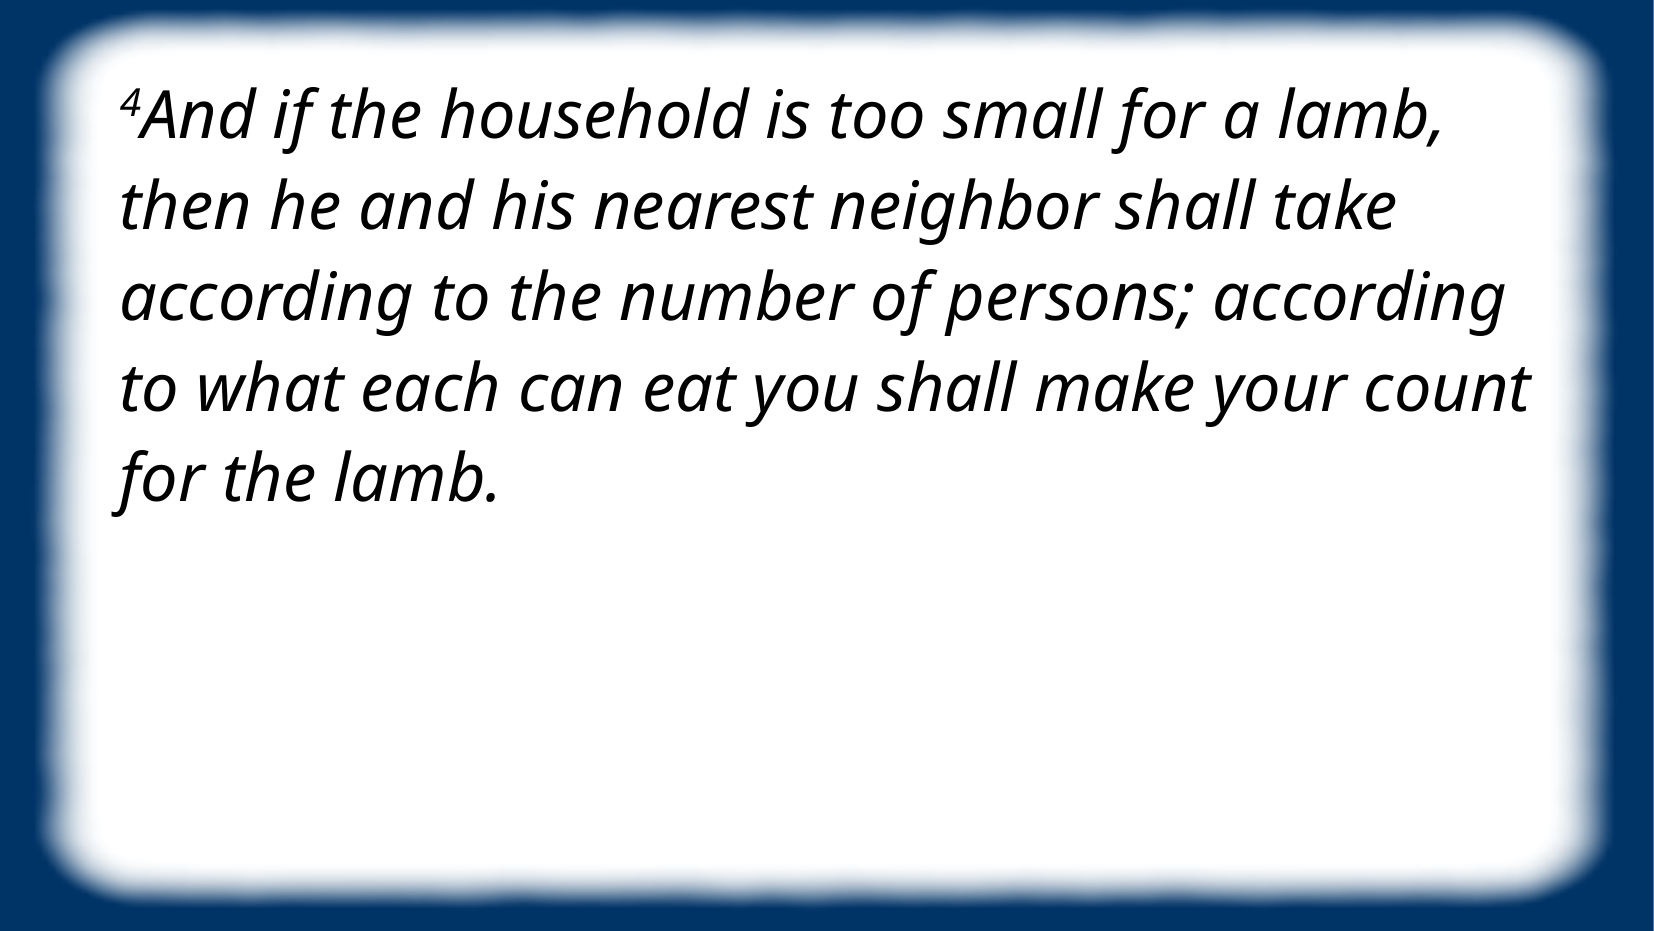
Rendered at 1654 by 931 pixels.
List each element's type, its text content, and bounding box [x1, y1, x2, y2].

picture [0, 0, 1654, 931]
text_box 4And if the household is too small for a lamb, then he and his nearest neighbor shall take according to the number of persons; according to what each can eat you shall make your count for the lamb. [105, 60, 1561, 526]
